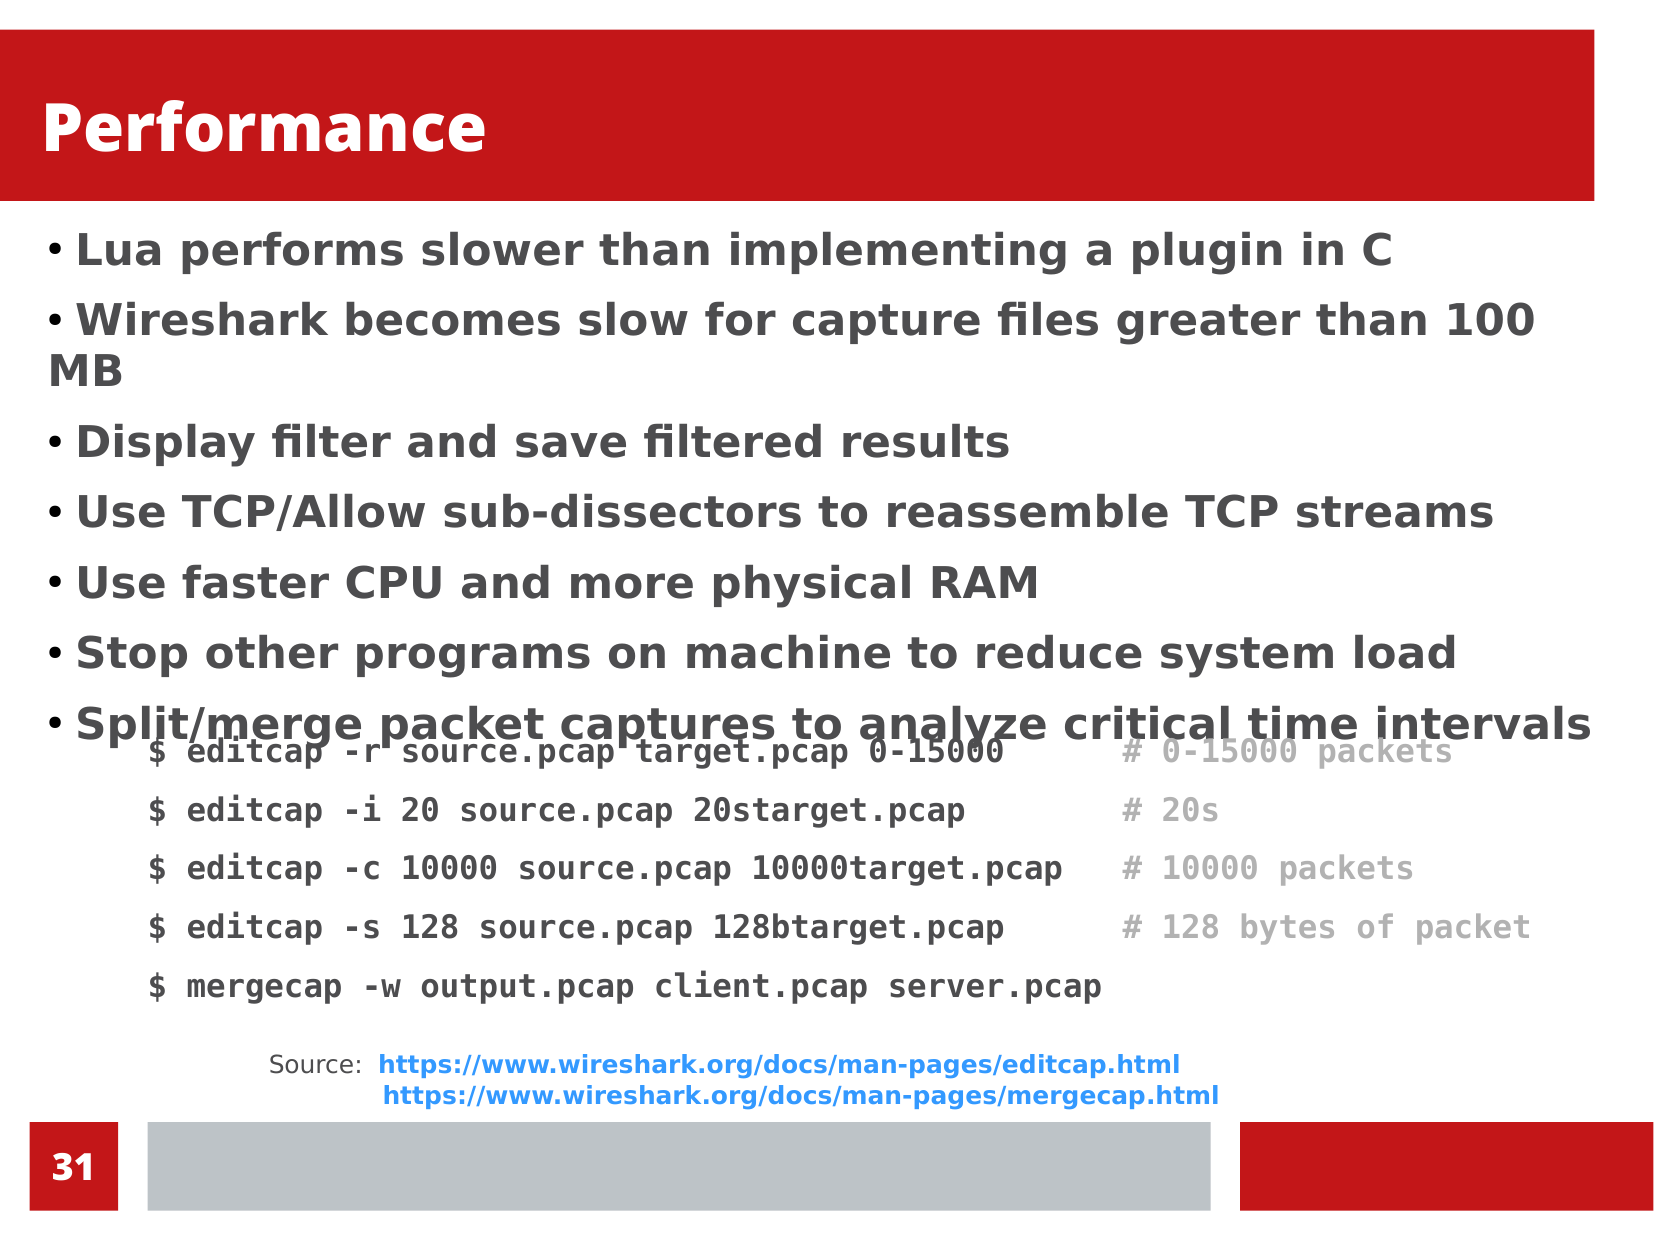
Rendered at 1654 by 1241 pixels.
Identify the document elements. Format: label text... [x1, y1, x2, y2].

text_box Source: https://www.wireshark.org/docs/man-pages/editcap.html https://www.wireshark.org/docs/man-pages/mergecap.html [253, 1039, 1365, 1143]
list $ editcap -r source.pcap target.pcap 0-15000 # 0-15000 packets $ editcap -i 20 source.pcap 20starget.pcap # 20s $ editcap -c 10000 source.pcap 10000target.pcap # 10000 packets $ editcap -s 128 source.pcap 128btarget.pcap # 128 bytes of packet $ mergecap -w output.pcap client.pcap server.pcap [147, 732, 1630, 1010]
title Performance [41, 53, 1577, 172]
list Lua performs slower than implementing a plugin in C Wireshark becomes slow for capture files greater than 100 MB Display filter and save filtered results Use TCP/Allow sub-dissectors to reassemble TCP streams Use faster CPU and more physical RAM Stop other programs on machine to reduce system load Split/merge packet captures to analyze critical time intervals [47, 224, 1625, 751]
